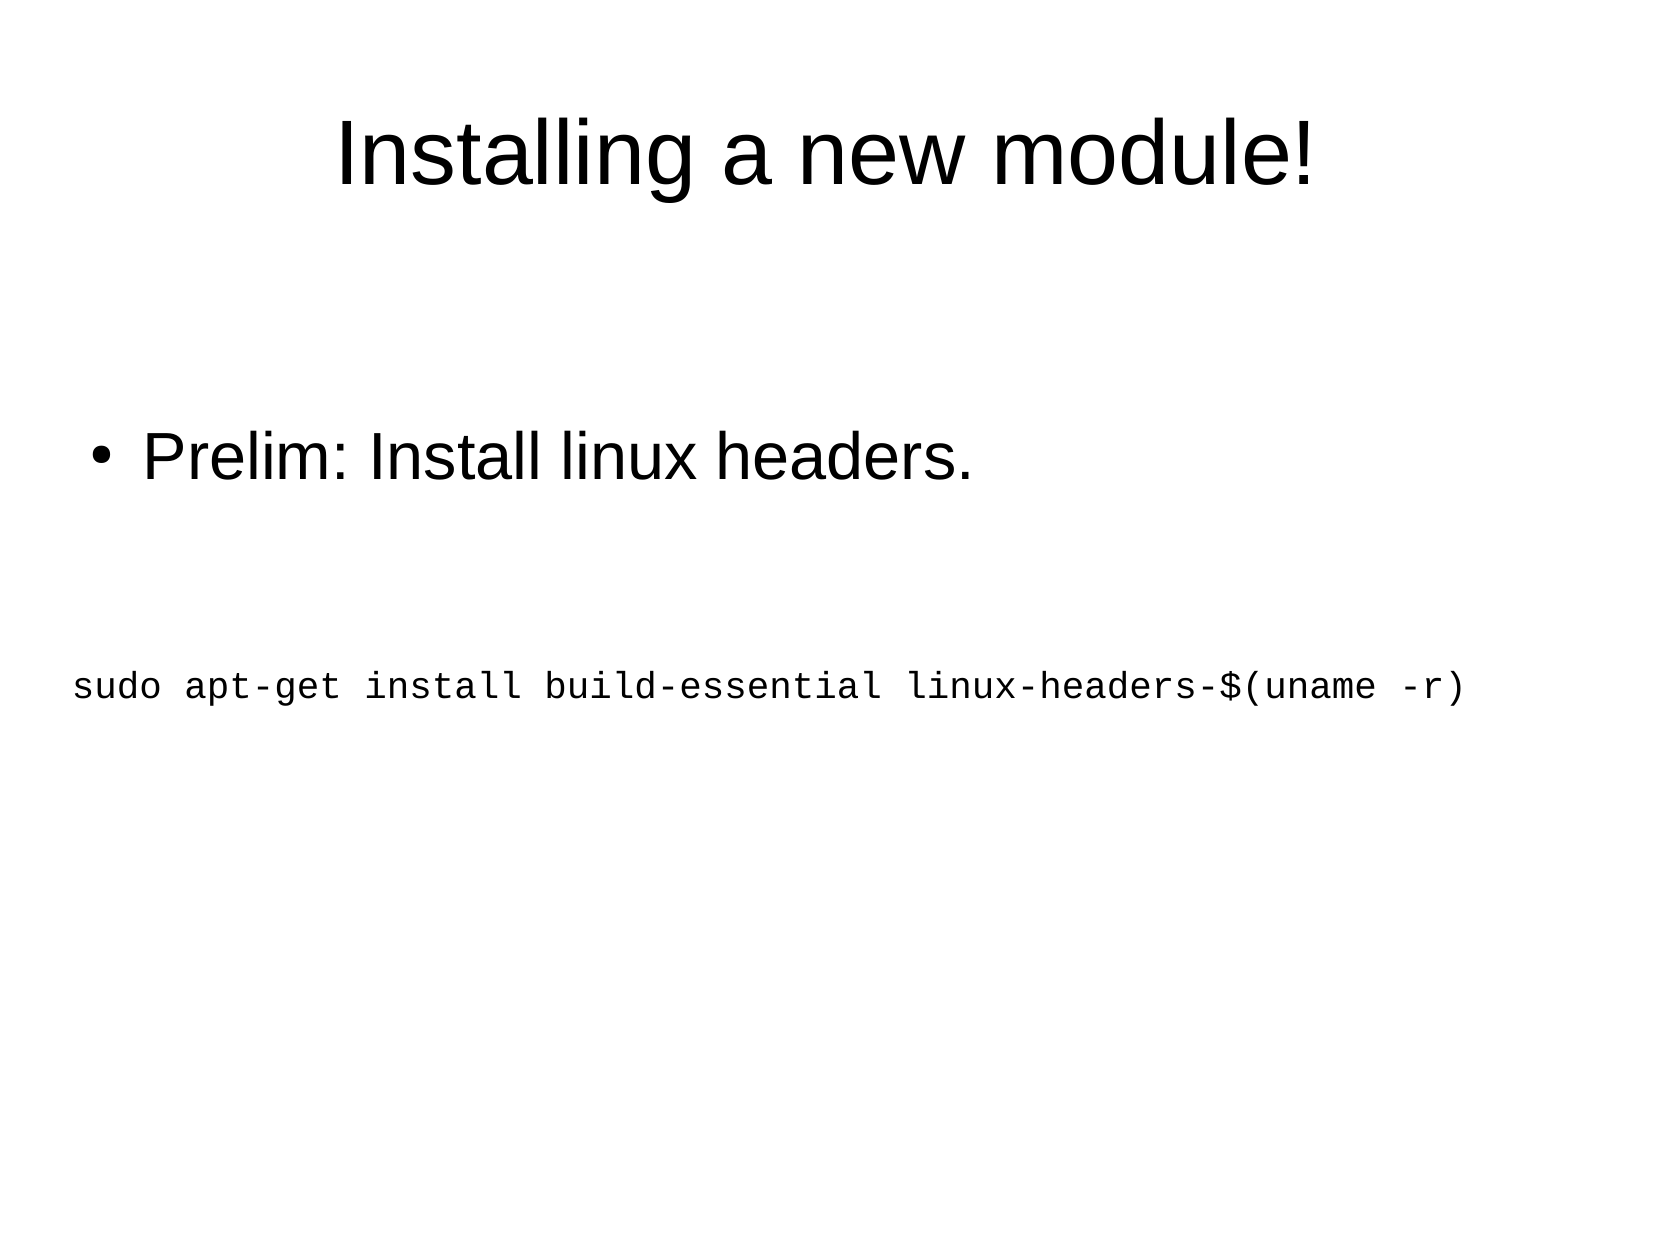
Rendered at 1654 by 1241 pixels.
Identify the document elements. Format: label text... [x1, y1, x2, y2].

title Installing a new module! [82, 49, 1571, 257]
list Prelim: Install linux headers. sudo apt-get install build-essential linux-headers-$(uname -r) [71, 315, 1561, 1134]
